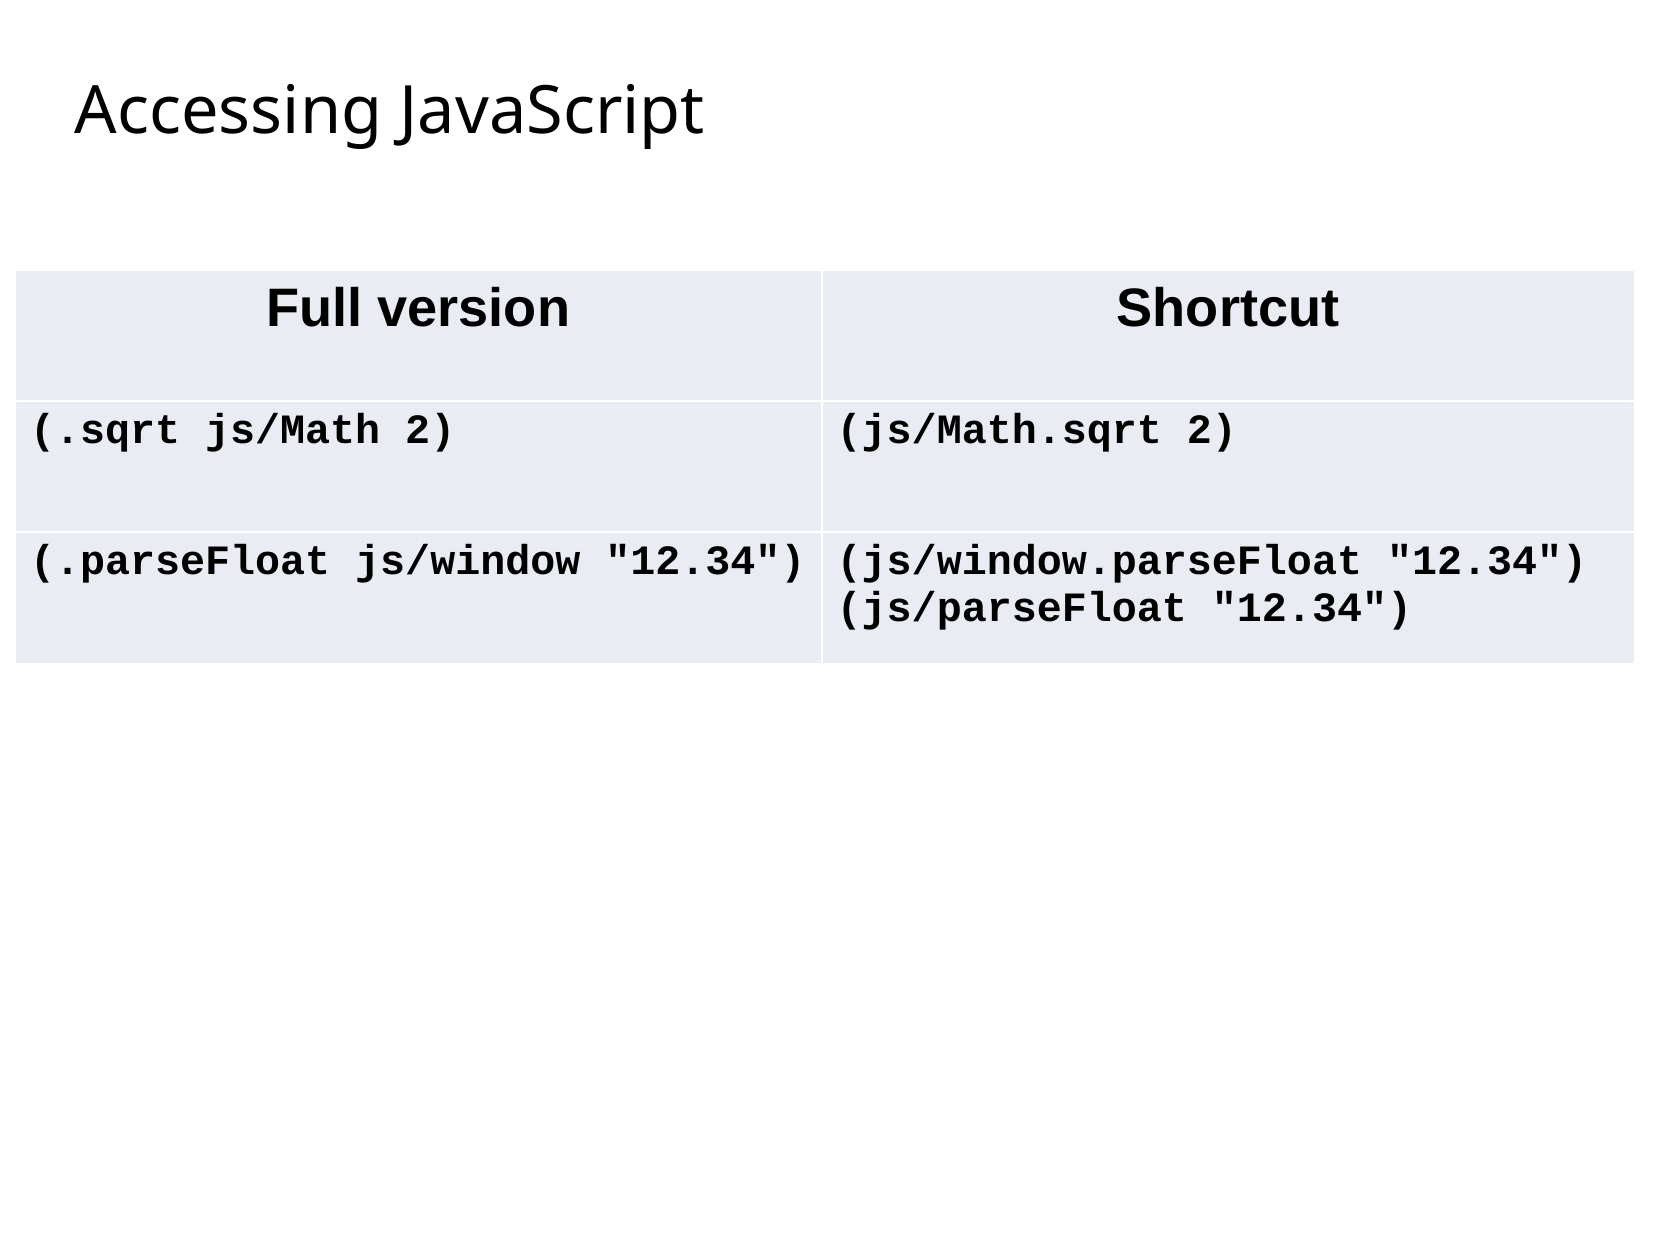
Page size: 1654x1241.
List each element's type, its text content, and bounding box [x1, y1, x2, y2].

table_header Full version [16, 271, 821, 400]
table_header Shortcut [823, 271, 1634, 400]
text_box Accessing JavaScript [60, 59, 1200, 169]
table_cell (.parseFloat js/window "12.34") [16, 533, 821, 663]
table_cell (js/Math.sqrt 2) [823, 402, 1634, 531]
table_cell (.sqrt js/Math 2) [16, 402, 821, 531]
table_cell (js/window.parseFloat "12.34") (js/parseFloat "12.34") [823, 533, 1634, 663]
